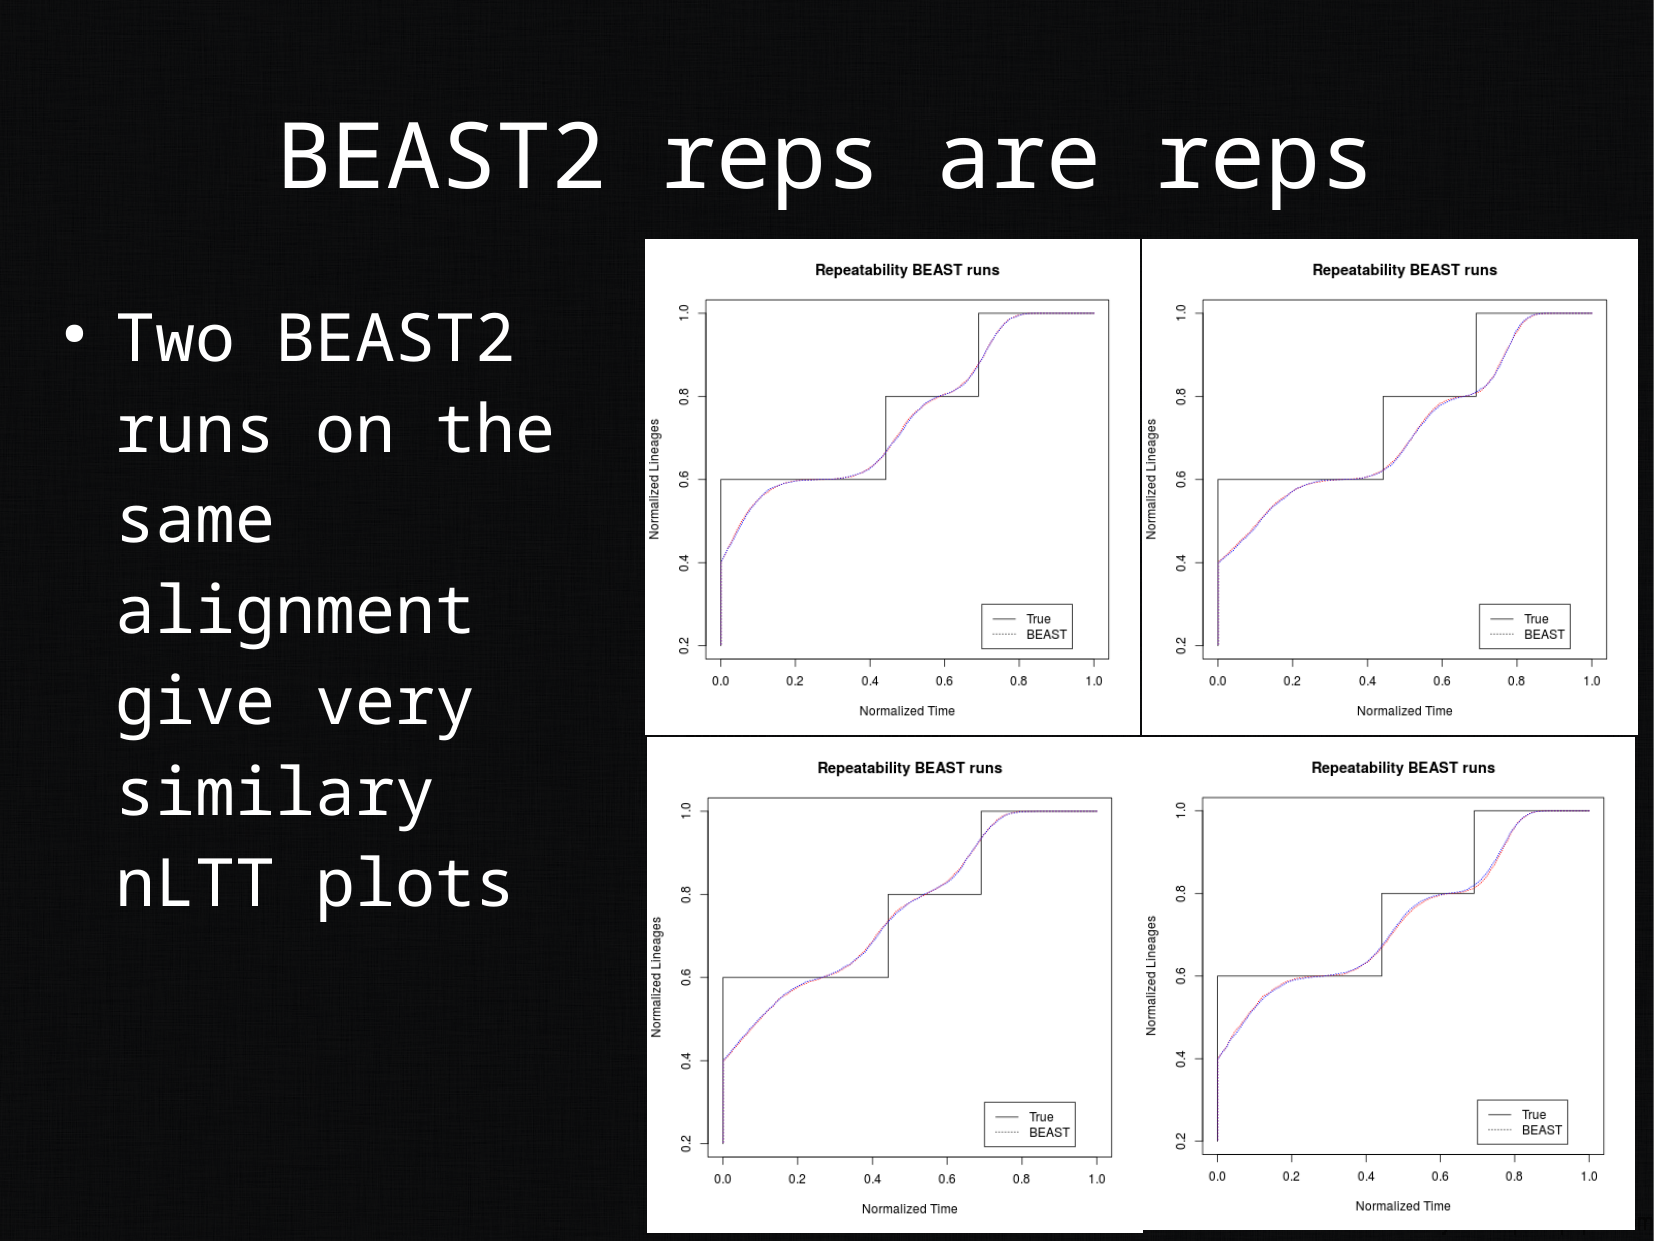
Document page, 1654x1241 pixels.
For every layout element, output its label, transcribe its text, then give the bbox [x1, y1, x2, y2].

list Two BEAST2 runs on the same alignment give very similary nLTT plots [45, 290, 616, 1171]
title BEAST2 reps are reps [82, 49, 1571, 257]
picture [0, 0, 1654, 1241]
